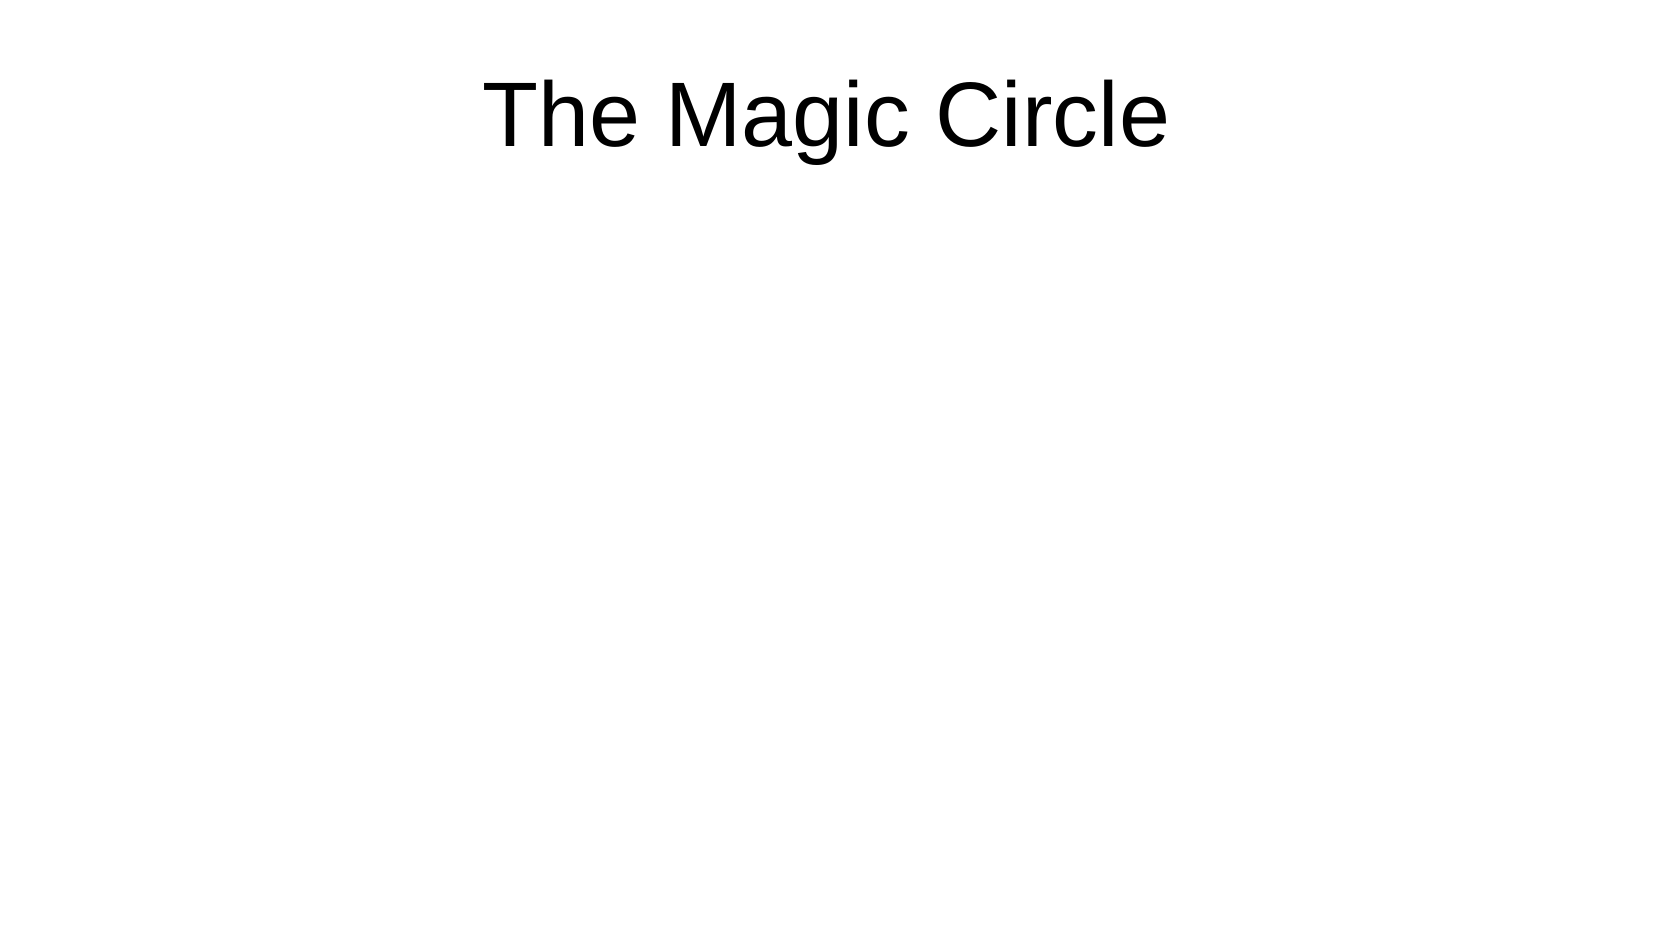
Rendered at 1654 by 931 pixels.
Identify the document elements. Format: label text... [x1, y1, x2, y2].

title The Magic Circle [82, 37, 1571, 193]
